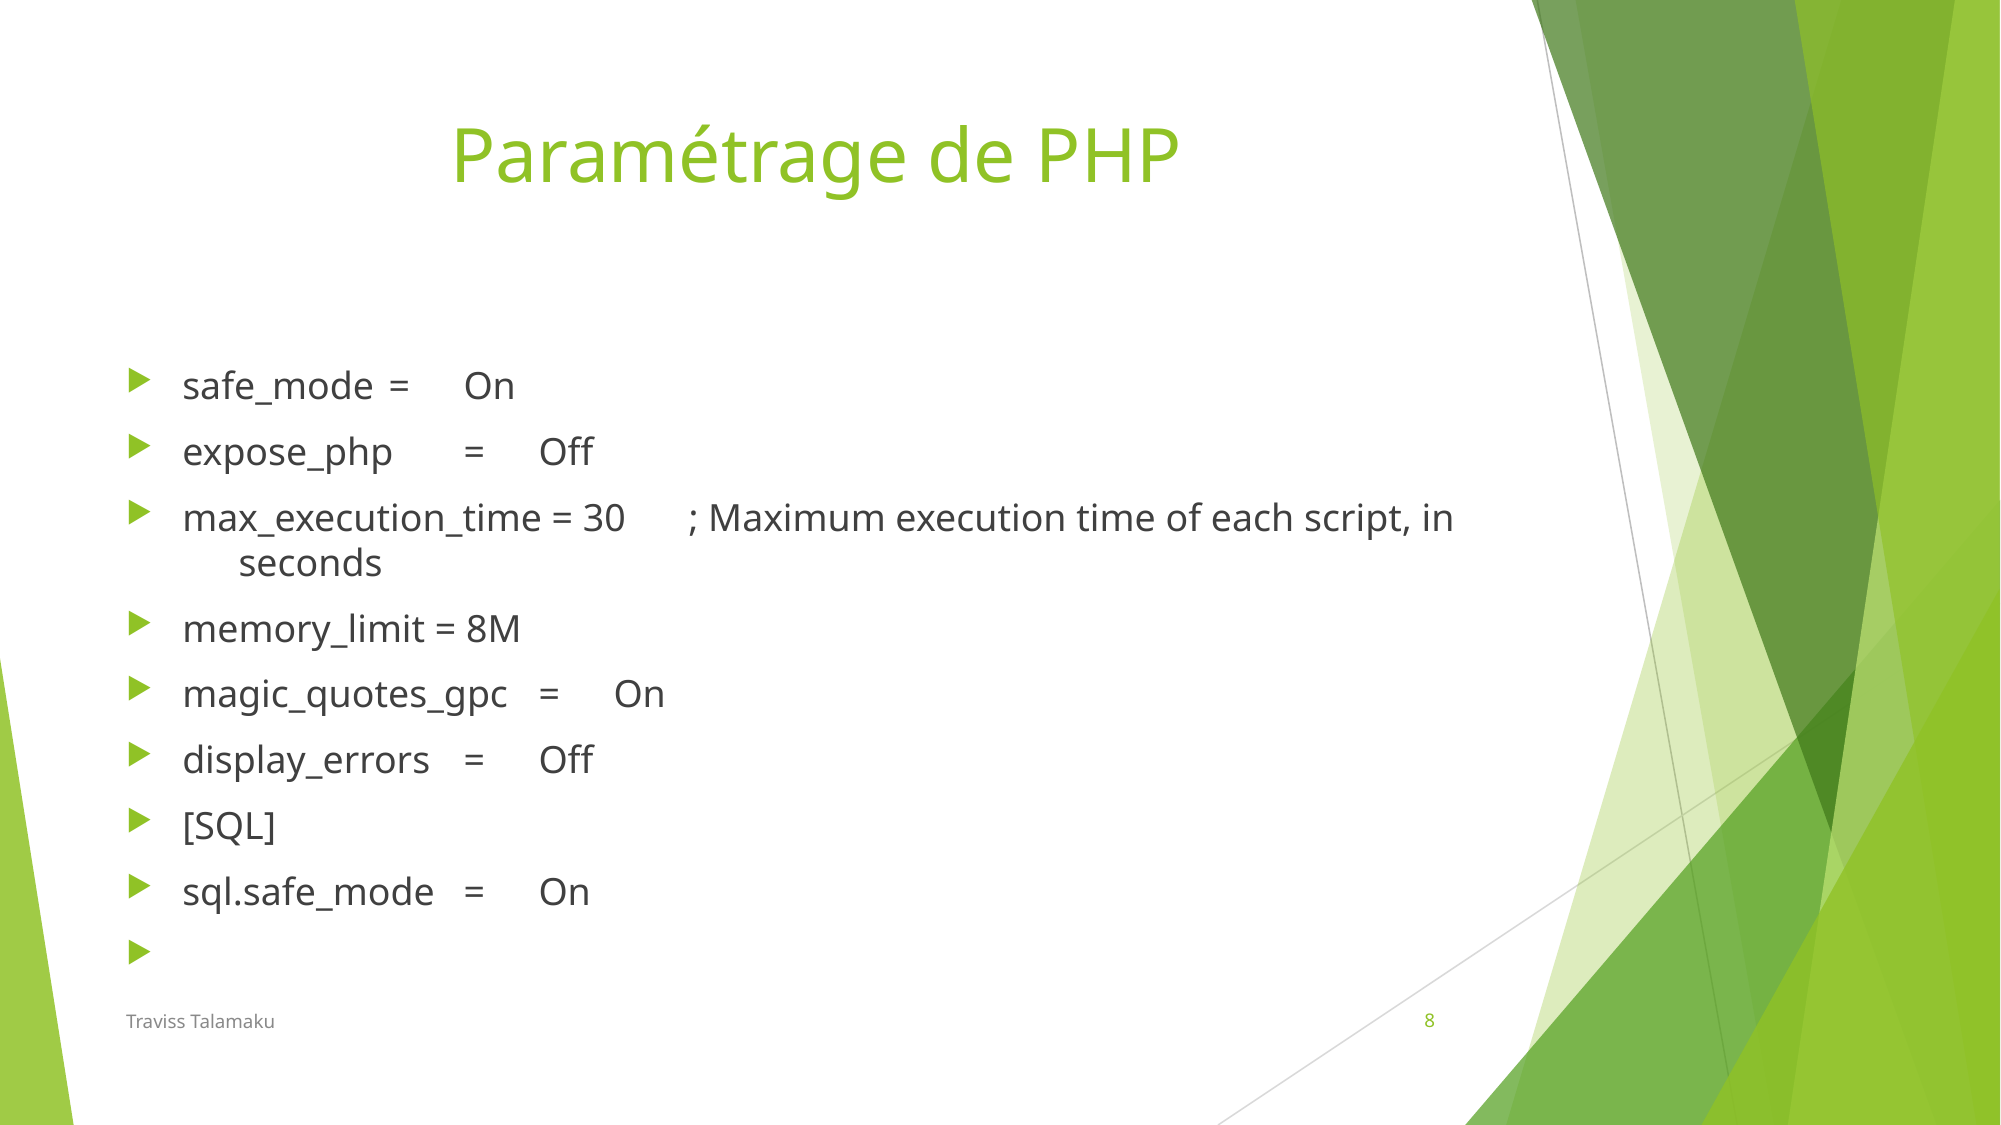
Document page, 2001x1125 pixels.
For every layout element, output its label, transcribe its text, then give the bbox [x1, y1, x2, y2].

list safe_mode = On expose_php = Off max_execution_time = 30 ; Maximum execution time of each script, in seconds memory_limit = 8M magic_quotes_gpc = On display_errors = Off [SQL] sql.safe_mode = On [111, 354, 1522, 992]
text_box Traviss Talamaku [111, 991, 1145, 1051]
text_box [1409, 991, 1522, 1051]
title Paramétrage de PHP [111, 99, 1522, 317]
